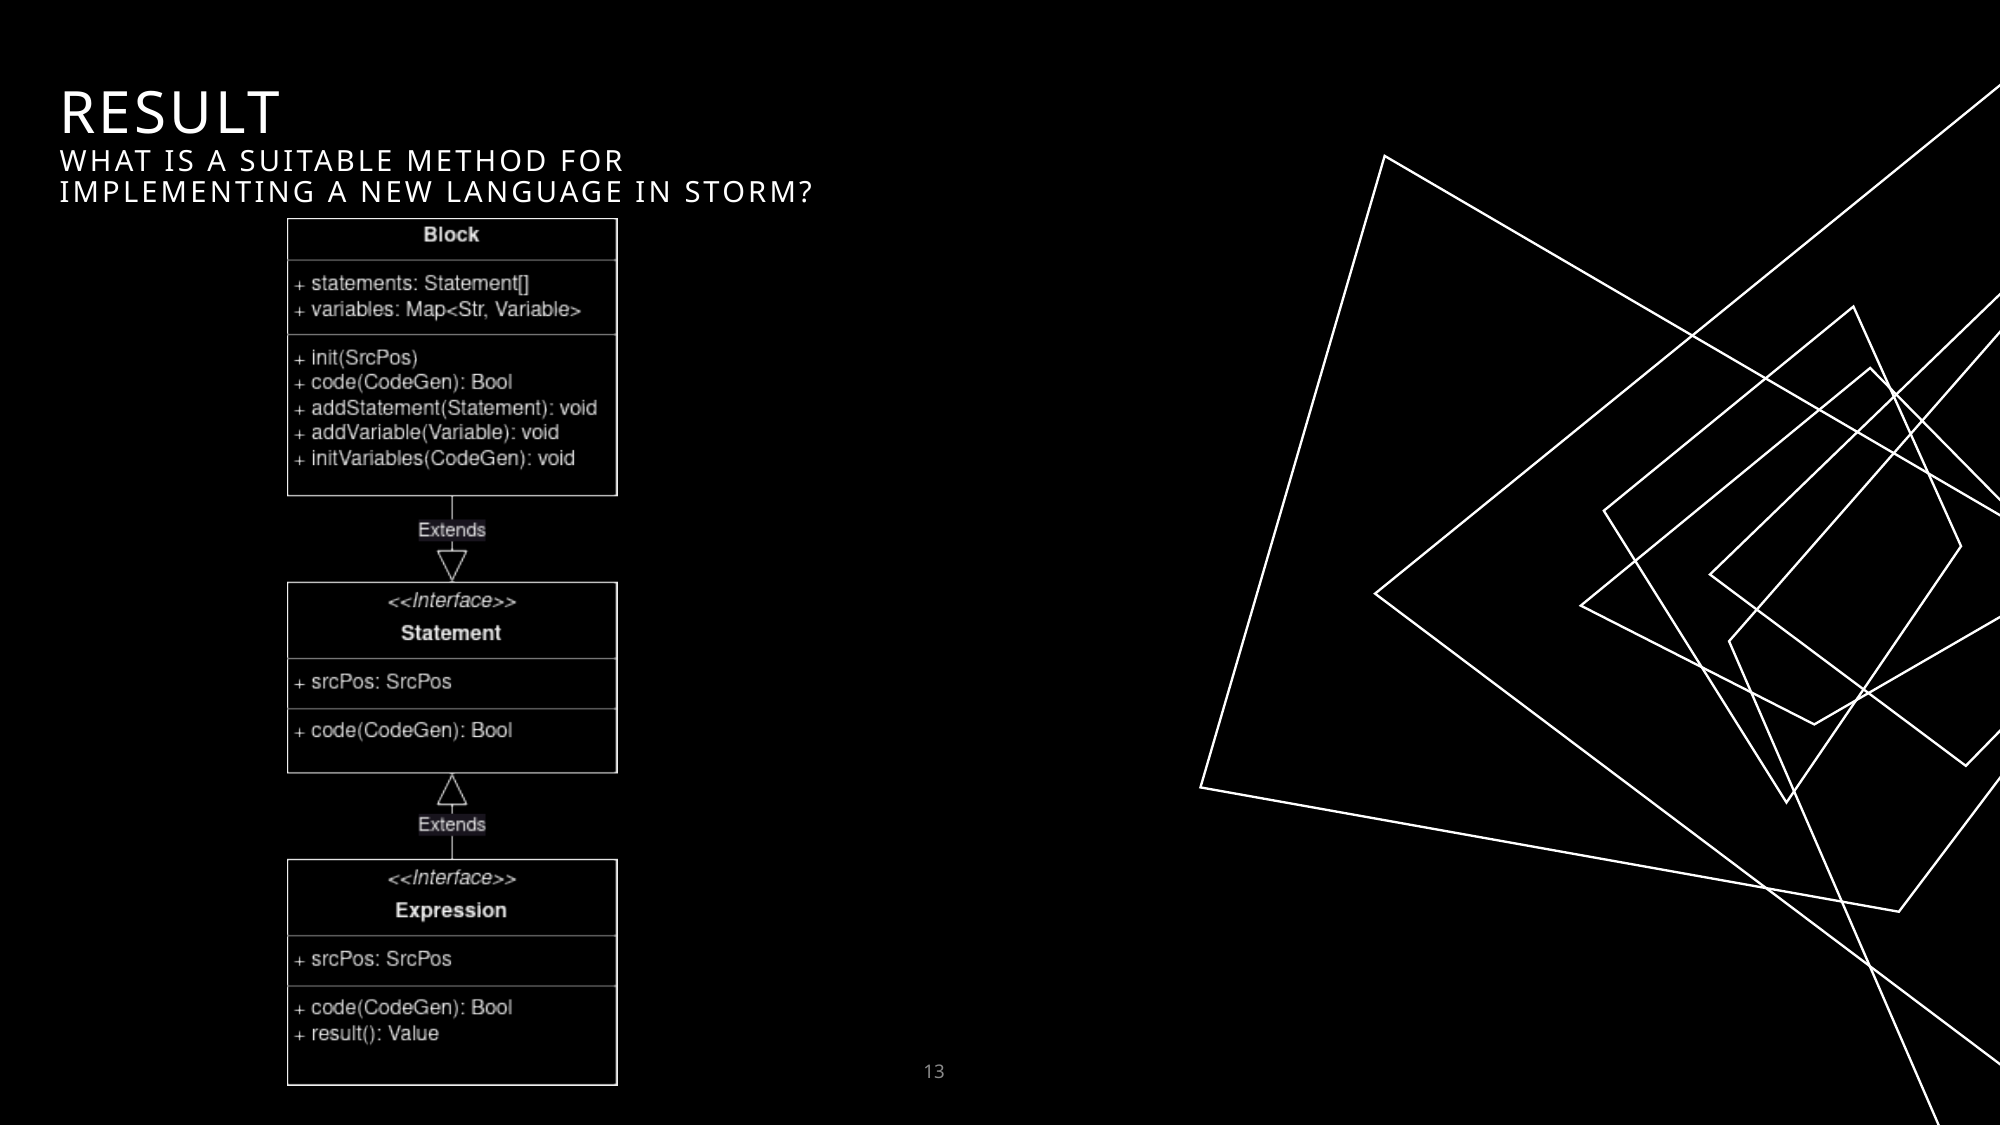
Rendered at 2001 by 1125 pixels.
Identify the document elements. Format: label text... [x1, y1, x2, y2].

slide_number 12 [908, 1042, 1071, 1103]
title Result What is a suitable method for implementing a new language in Storm? [44, 61, 861, 217]
picture [287, 218, 618, 1086]
